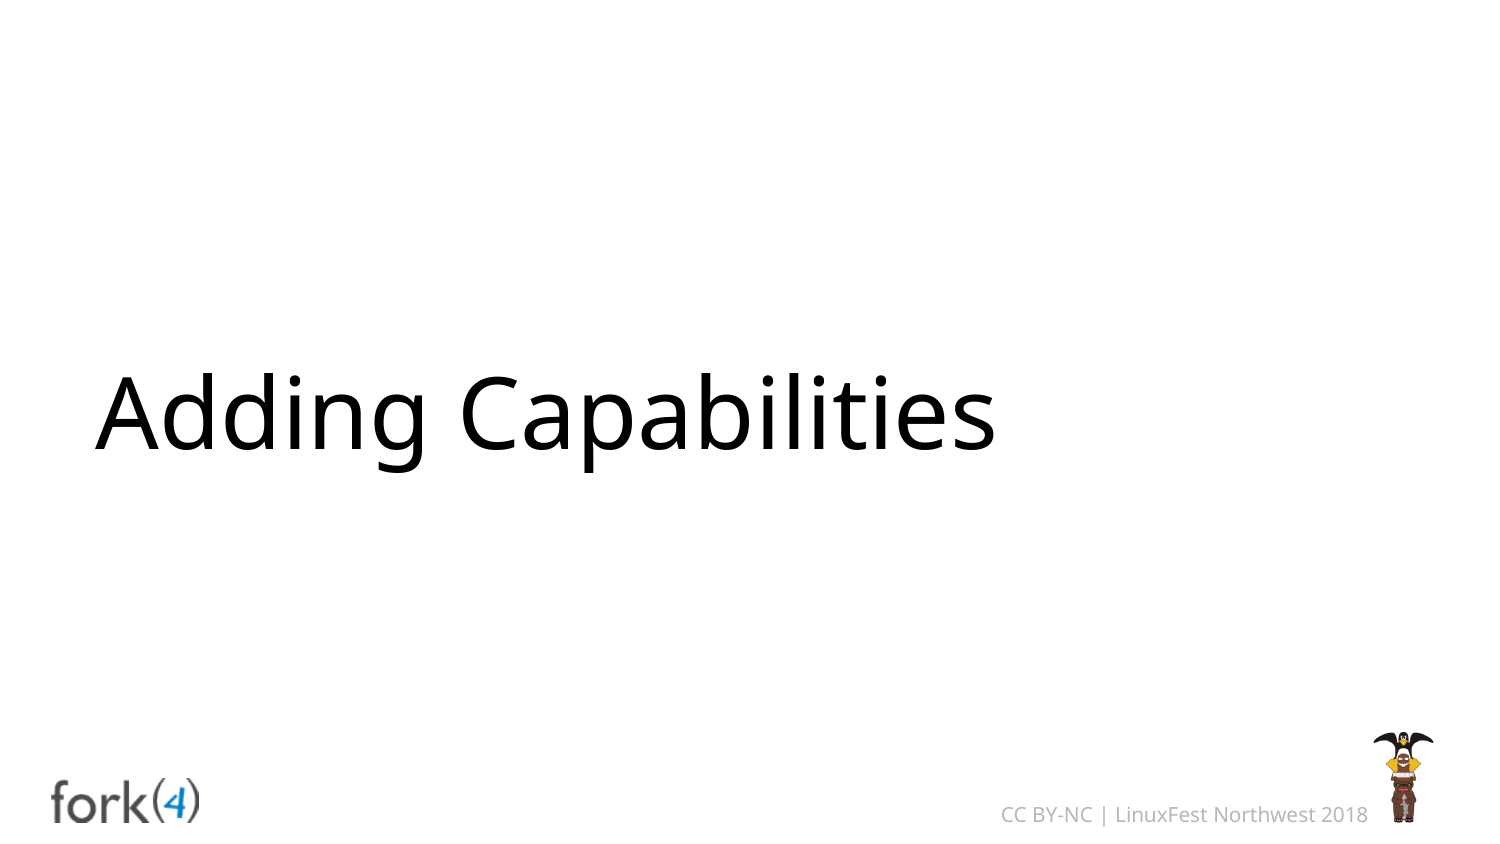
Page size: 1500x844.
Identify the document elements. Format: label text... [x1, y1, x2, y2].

picture [1358, 732, 1449, 823]
title Adding Capabilities [80, 73, 1431, 745]
picture [51, 778, 199, 823]
